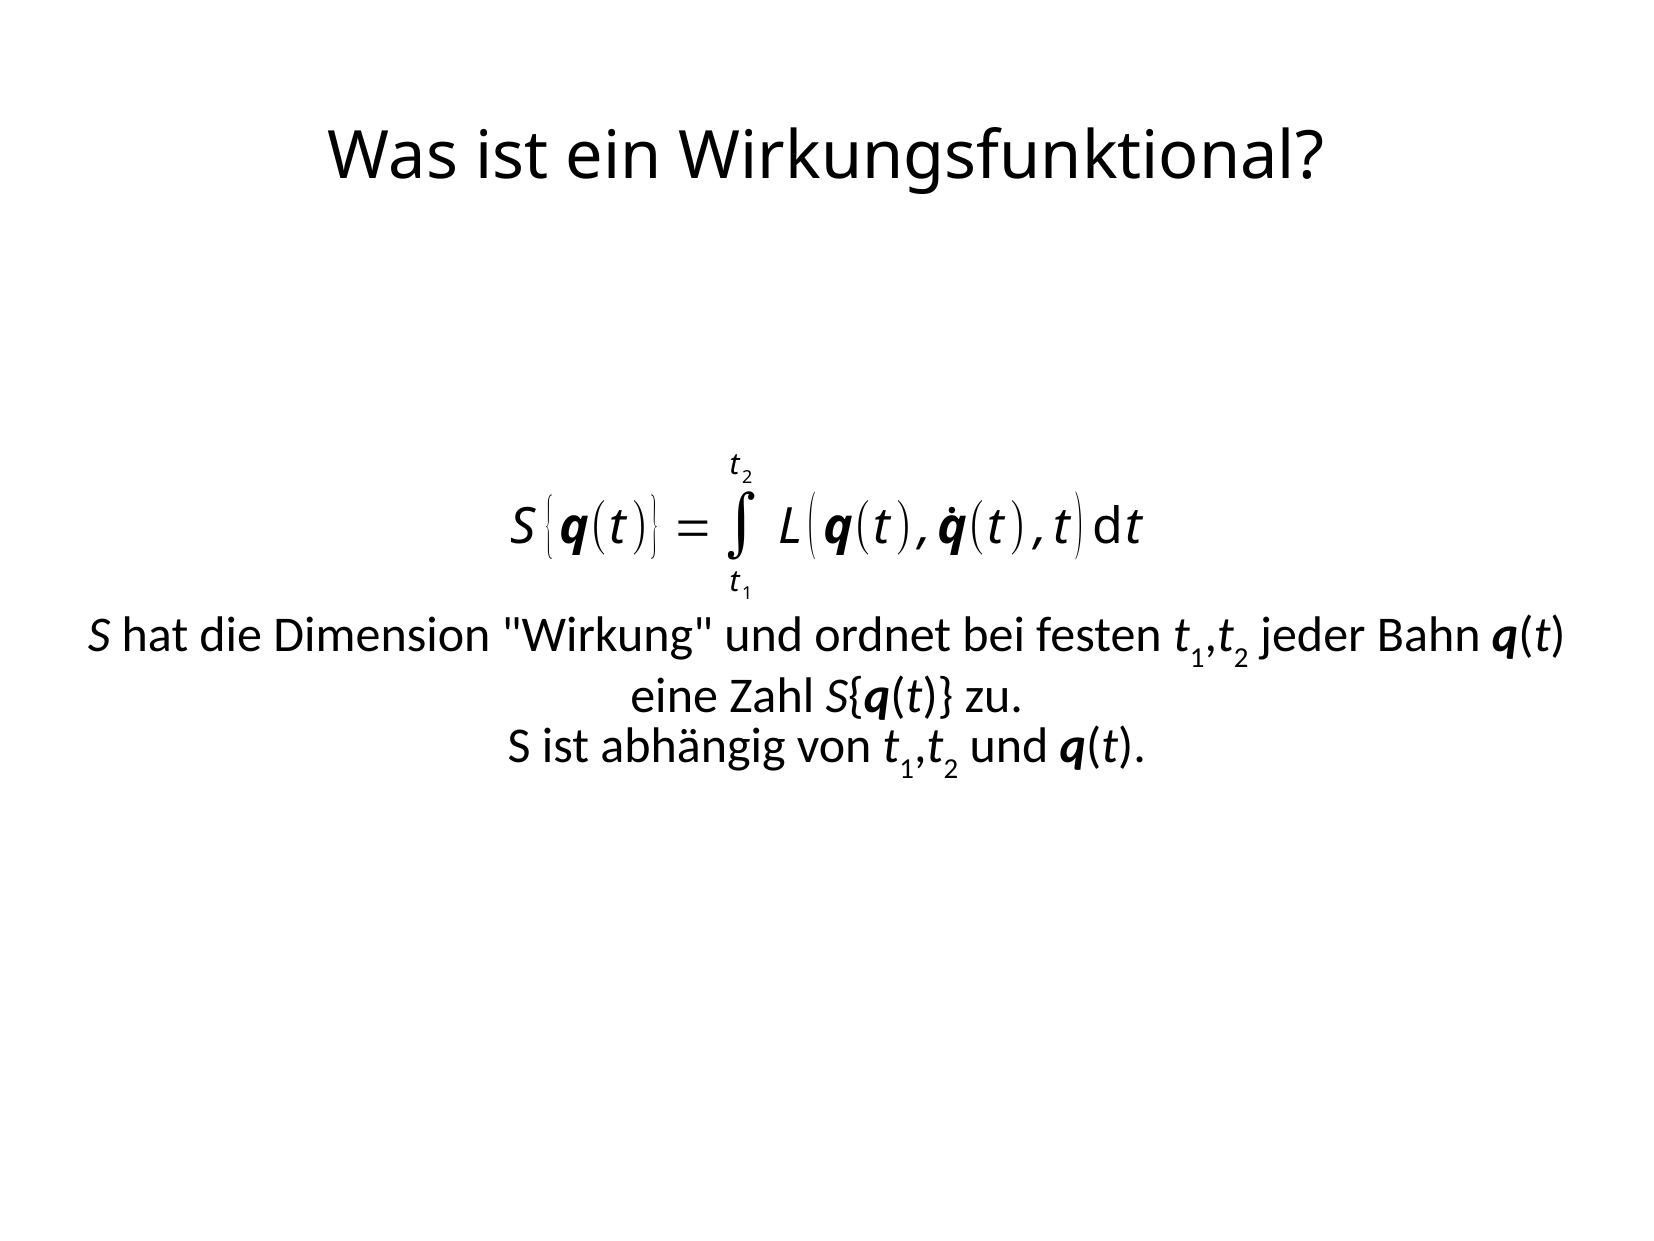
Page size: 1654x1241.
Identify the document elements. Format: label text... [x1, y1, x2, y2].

title Was ist ein Wirkungsfunktional? [82, 49, 1571, 257]
subtitle S hat die Dimension "Wirkung" und ordnet bei festen t1,t2 jeder Bahn q(t) eine Zahl S{q(t)} zu. S ist abhängig von t1,t2 und q(t). [82, 290, 1571, 1010]
chart [503, 446, 1151, 605]
